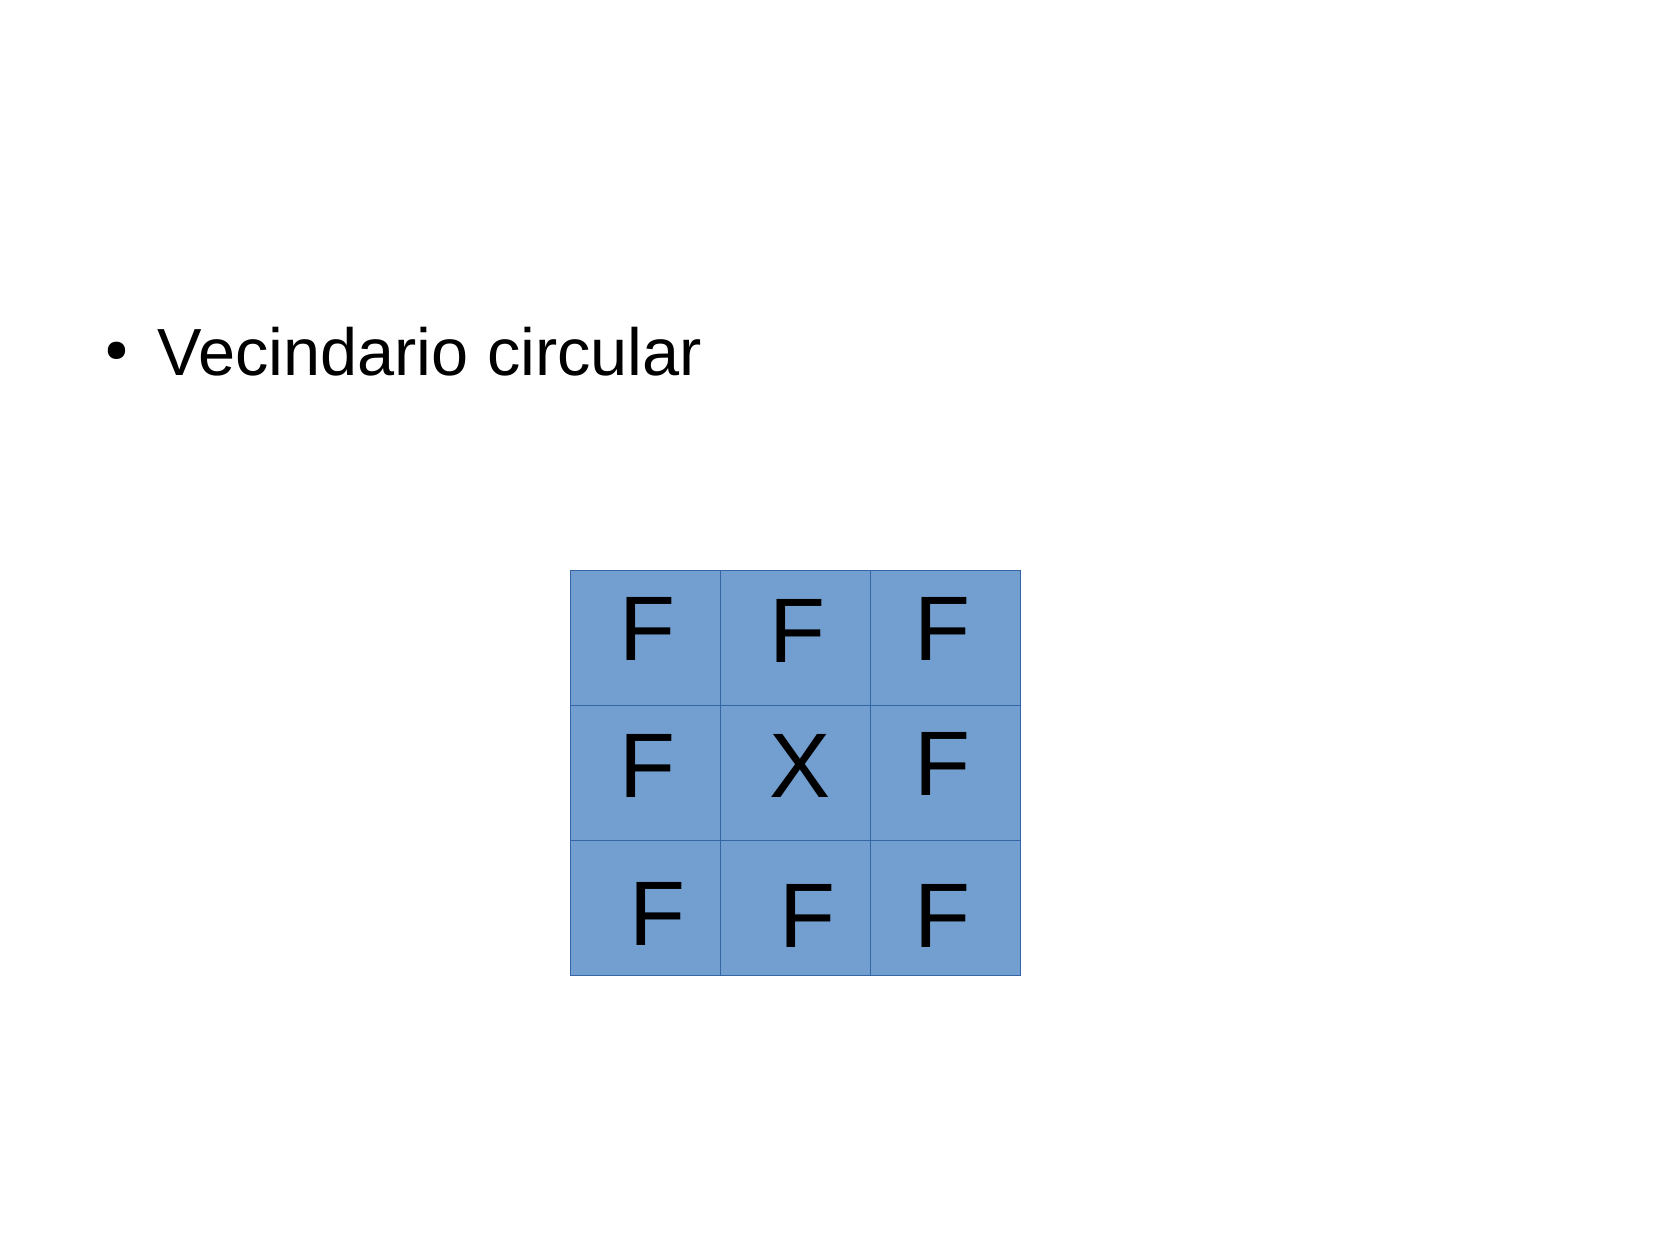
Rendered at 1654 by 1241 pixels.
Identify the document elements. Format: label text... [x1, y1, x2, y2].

text_box F [604, 570, 691, 688]
text_box [570, 570, 1021, 976]
text_box X [754, 707, 841, 840]
text_box F [900, 857, 986, 976]
text_box F [615, 855, 701, 973]
text_box F [765, 857, 851, 976]
text_box F [900, 705, 986, 823]
text_box F [754, 572, 841, 691]
list Vecindario circular [86, 315, 1576, 1035]
text_box F [900, 570, 986, 688]
text_box F [604, 707, 691, 826]
